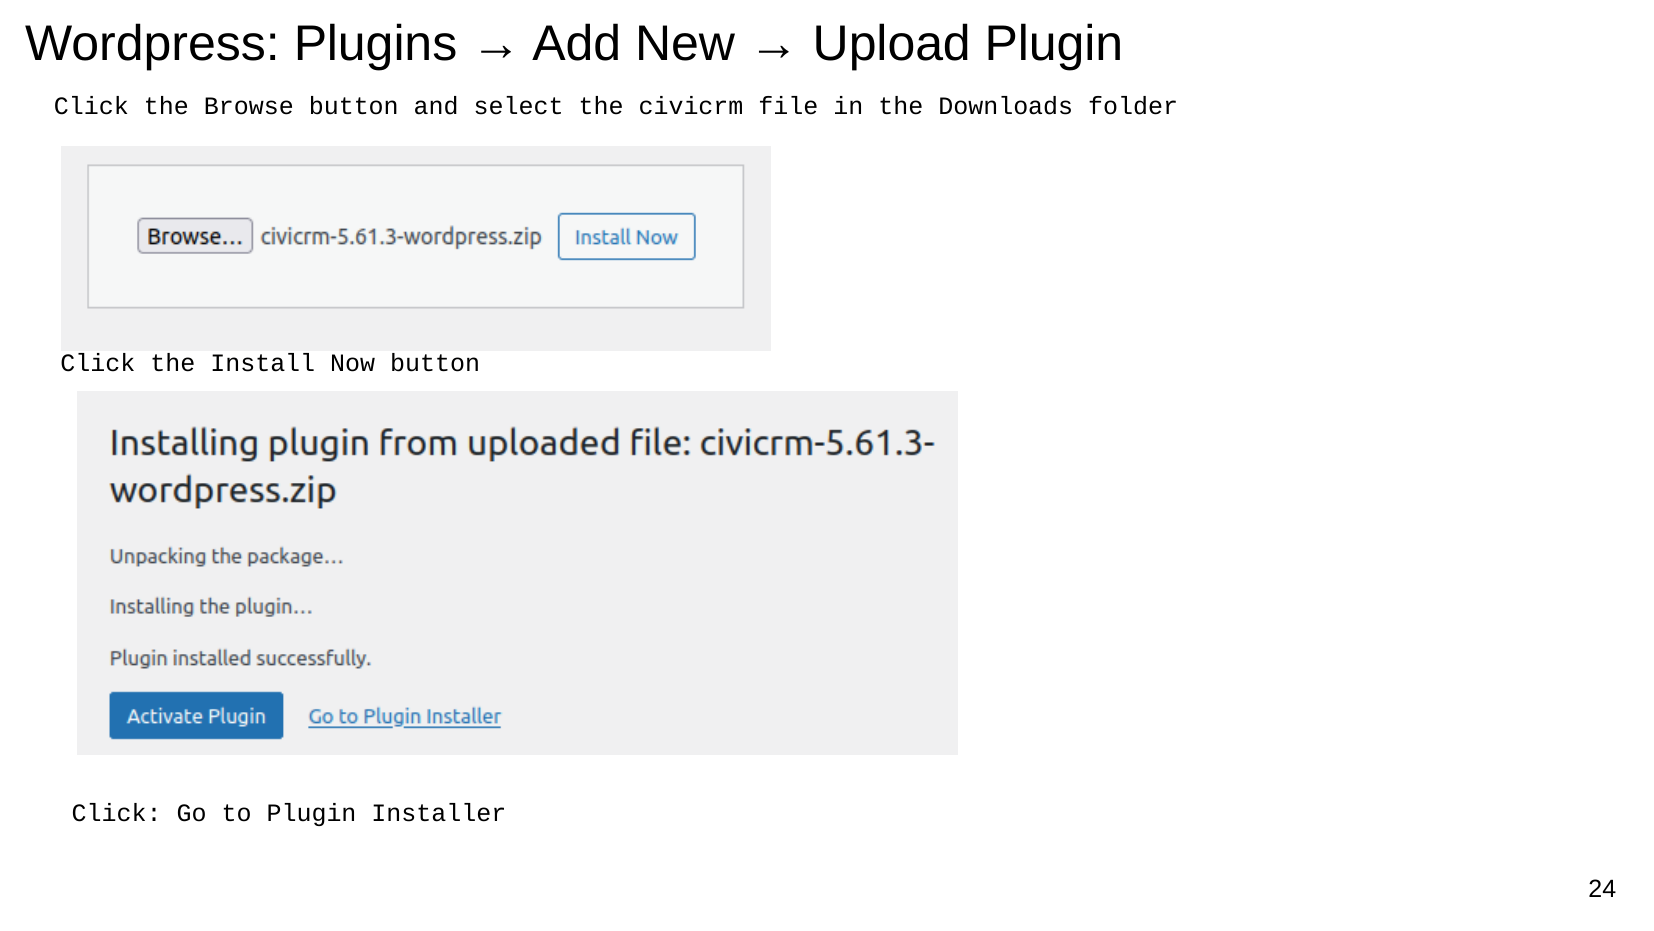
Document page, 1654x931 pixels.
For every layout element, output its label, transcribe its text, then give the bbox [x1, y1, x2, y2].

text_box Click the Browse button and select the civicrm file in the Downloads folder [39, 86, 1606, 158]
picture [77, 391, 958, 755]
text_box Click: Go to Plugin Installer [56, 793, 1624, 865]
subtitle Wordpress: Plugins → Add New → Upload Plugin [25, 15, 1629, 72]
text_box Click the Install Now button [45, 343, 1612, 415]
text_box <number> [1573, 867, 1636, 911]
picture [61, 158, 771, 343]
